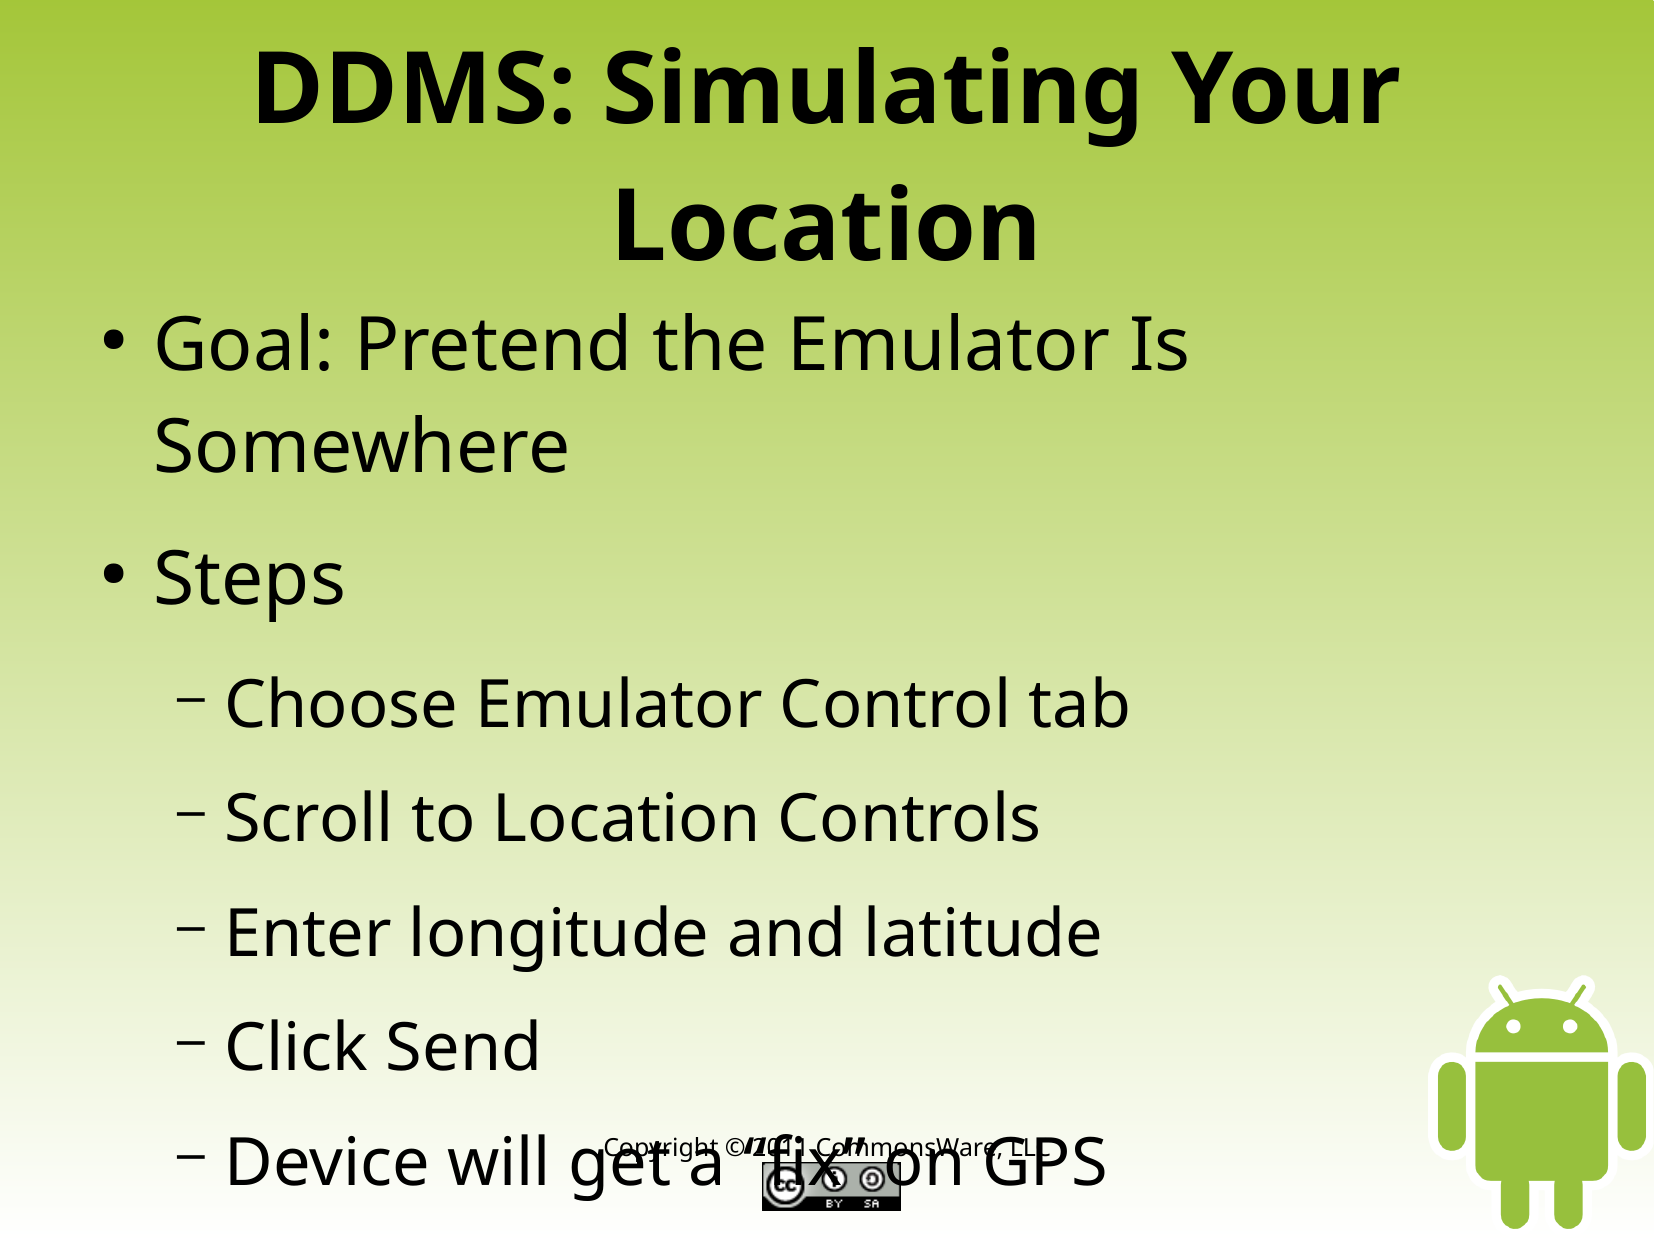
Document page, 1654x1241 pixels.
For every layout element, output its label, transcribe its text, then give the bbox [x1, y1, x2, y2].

picture [762, 1162, 901, 1211]
picture [1428, 975, 1654, 1238]
picture [893, 1162, 901, 1181]
list Goal: Pretend the Emulator Is Somewhere Steps Choose Emulator Control tab Scroll to Location Controls Enter longitude and latitude Click Send Device will get a “fix” on GPS Alternatives: GPX, KML for routes [82, 290, 1538, 1140]
title DDMS: Simulating Your Location [82, 49, 1571, 257]
